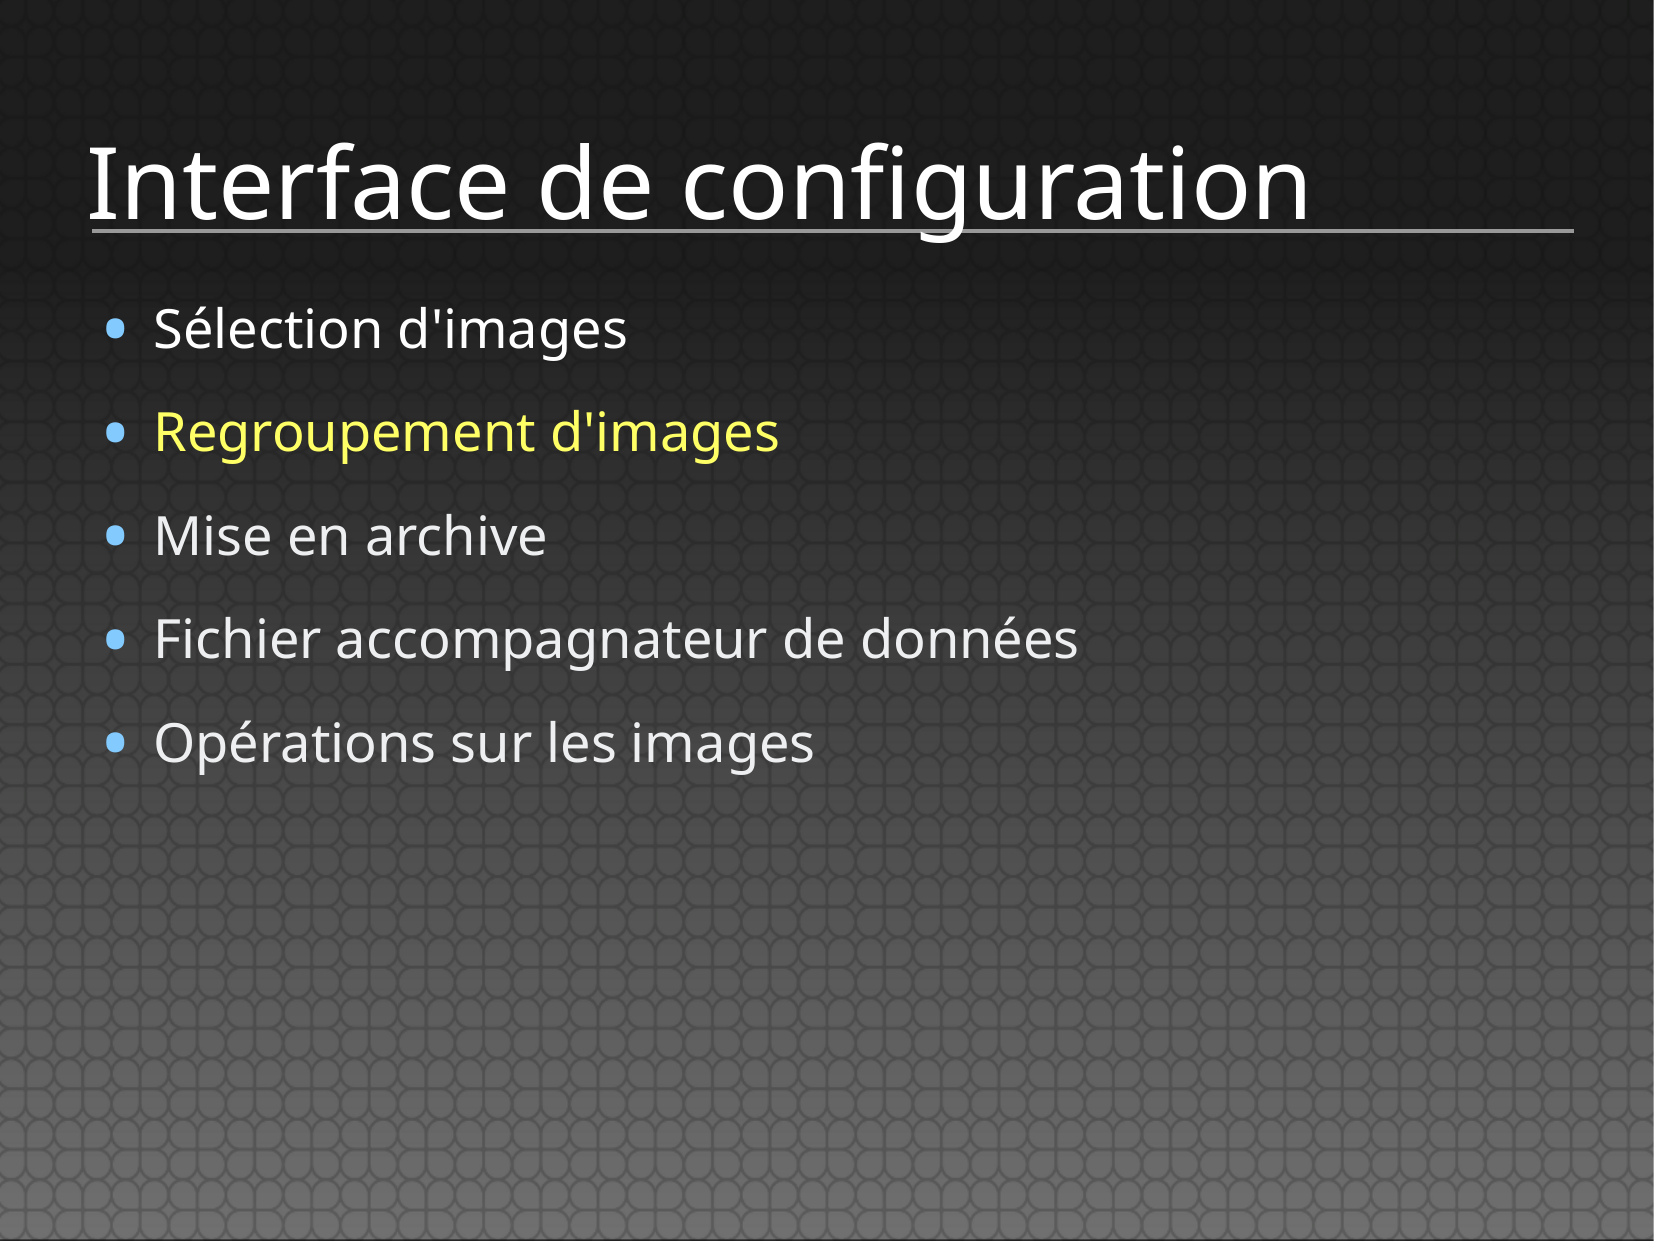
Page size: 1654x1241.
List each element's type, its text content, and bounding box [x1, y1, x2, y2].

picture [0, 0, 1654, 1241]
title Interface de configuration [86, 112, 1576, 249]
list Sélection d'images Regroupement d'images Mise en archive Fichier accompagnateur de données Opérations sur les images [82, 290, 1571, 1084]
